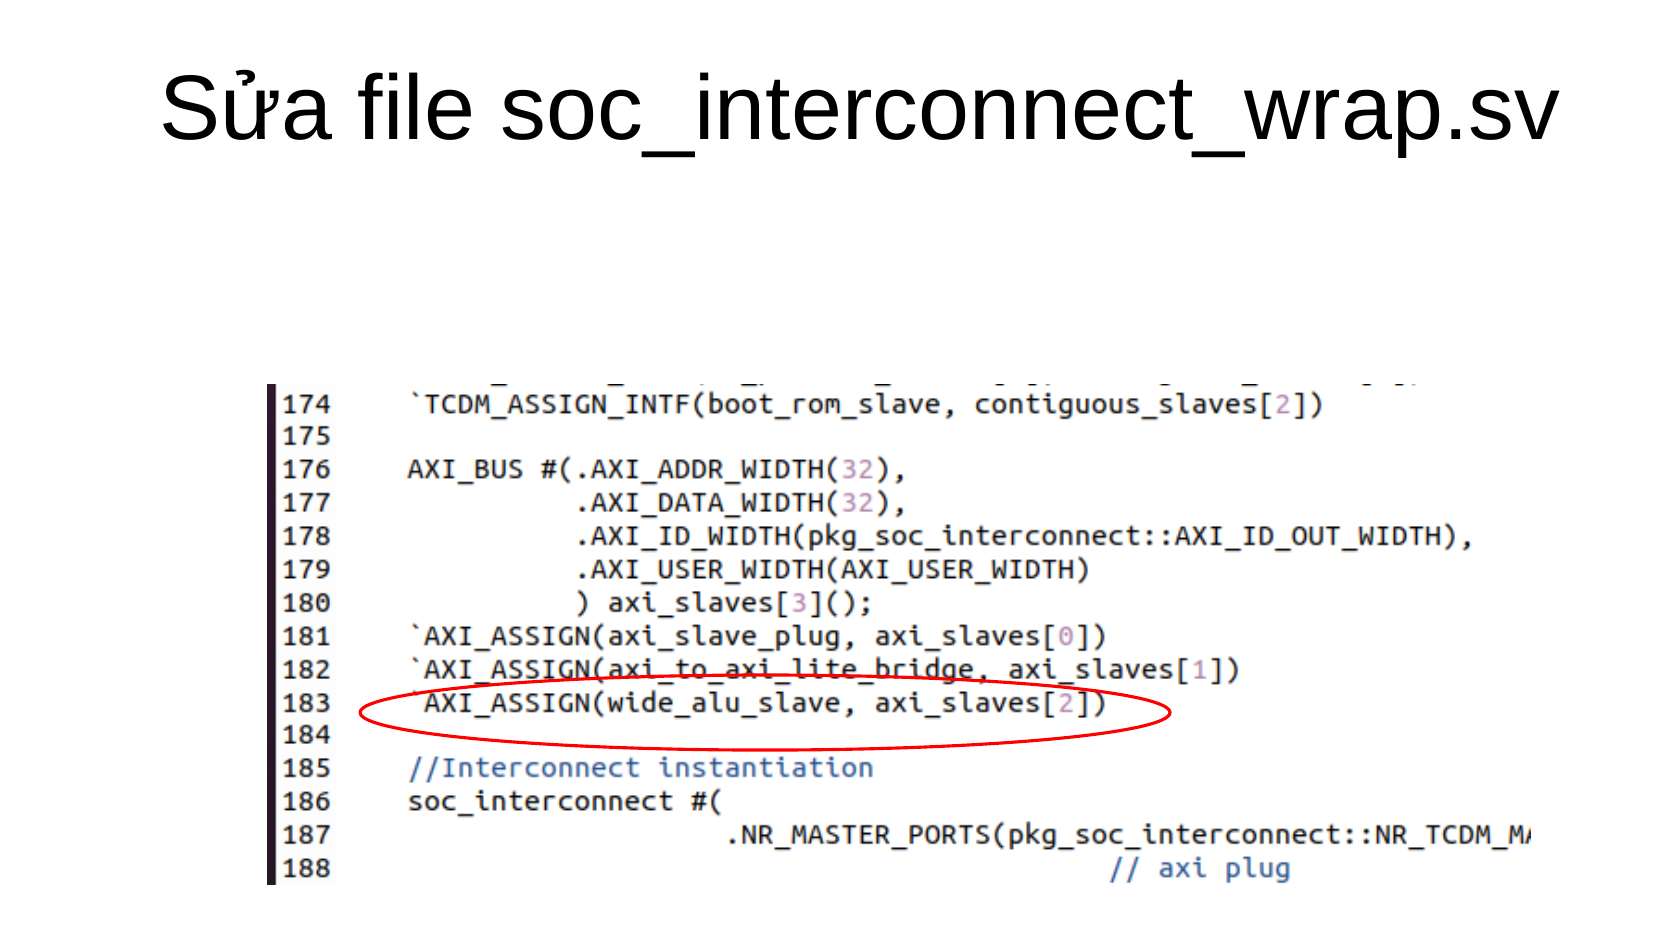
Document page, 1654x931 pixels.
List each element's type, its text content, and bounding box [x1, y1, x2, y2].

title Sửa file soc_interconnect_wrap.sv [116, 30, 1606, 186]
picture [267, 384, 1531, 886]
